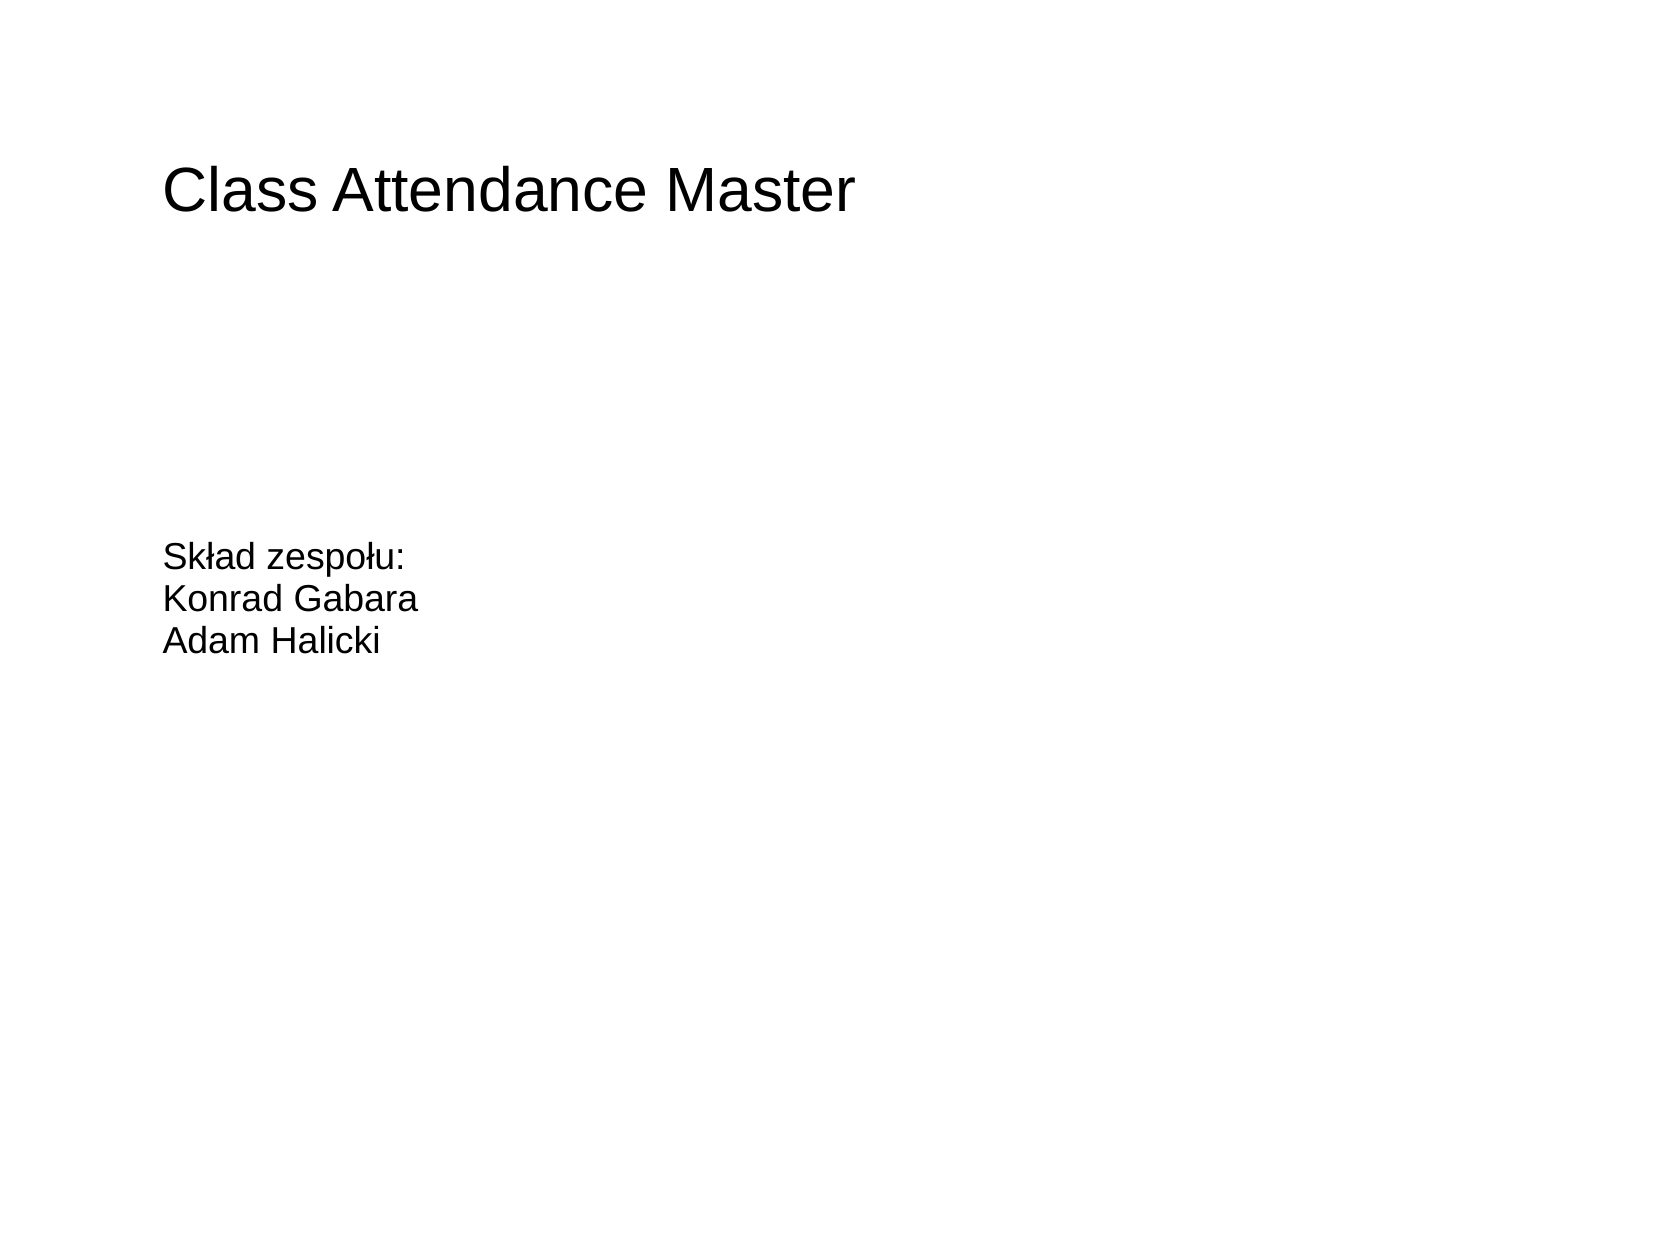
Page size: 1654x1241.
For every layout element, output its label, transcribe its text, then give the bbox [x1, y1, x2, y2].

text_box Class Attendance Master [147, 147, 872, 232]
text_box Skład zespołu: Konrad Gabara Adam Halicki [147, 528, 434, 670]
